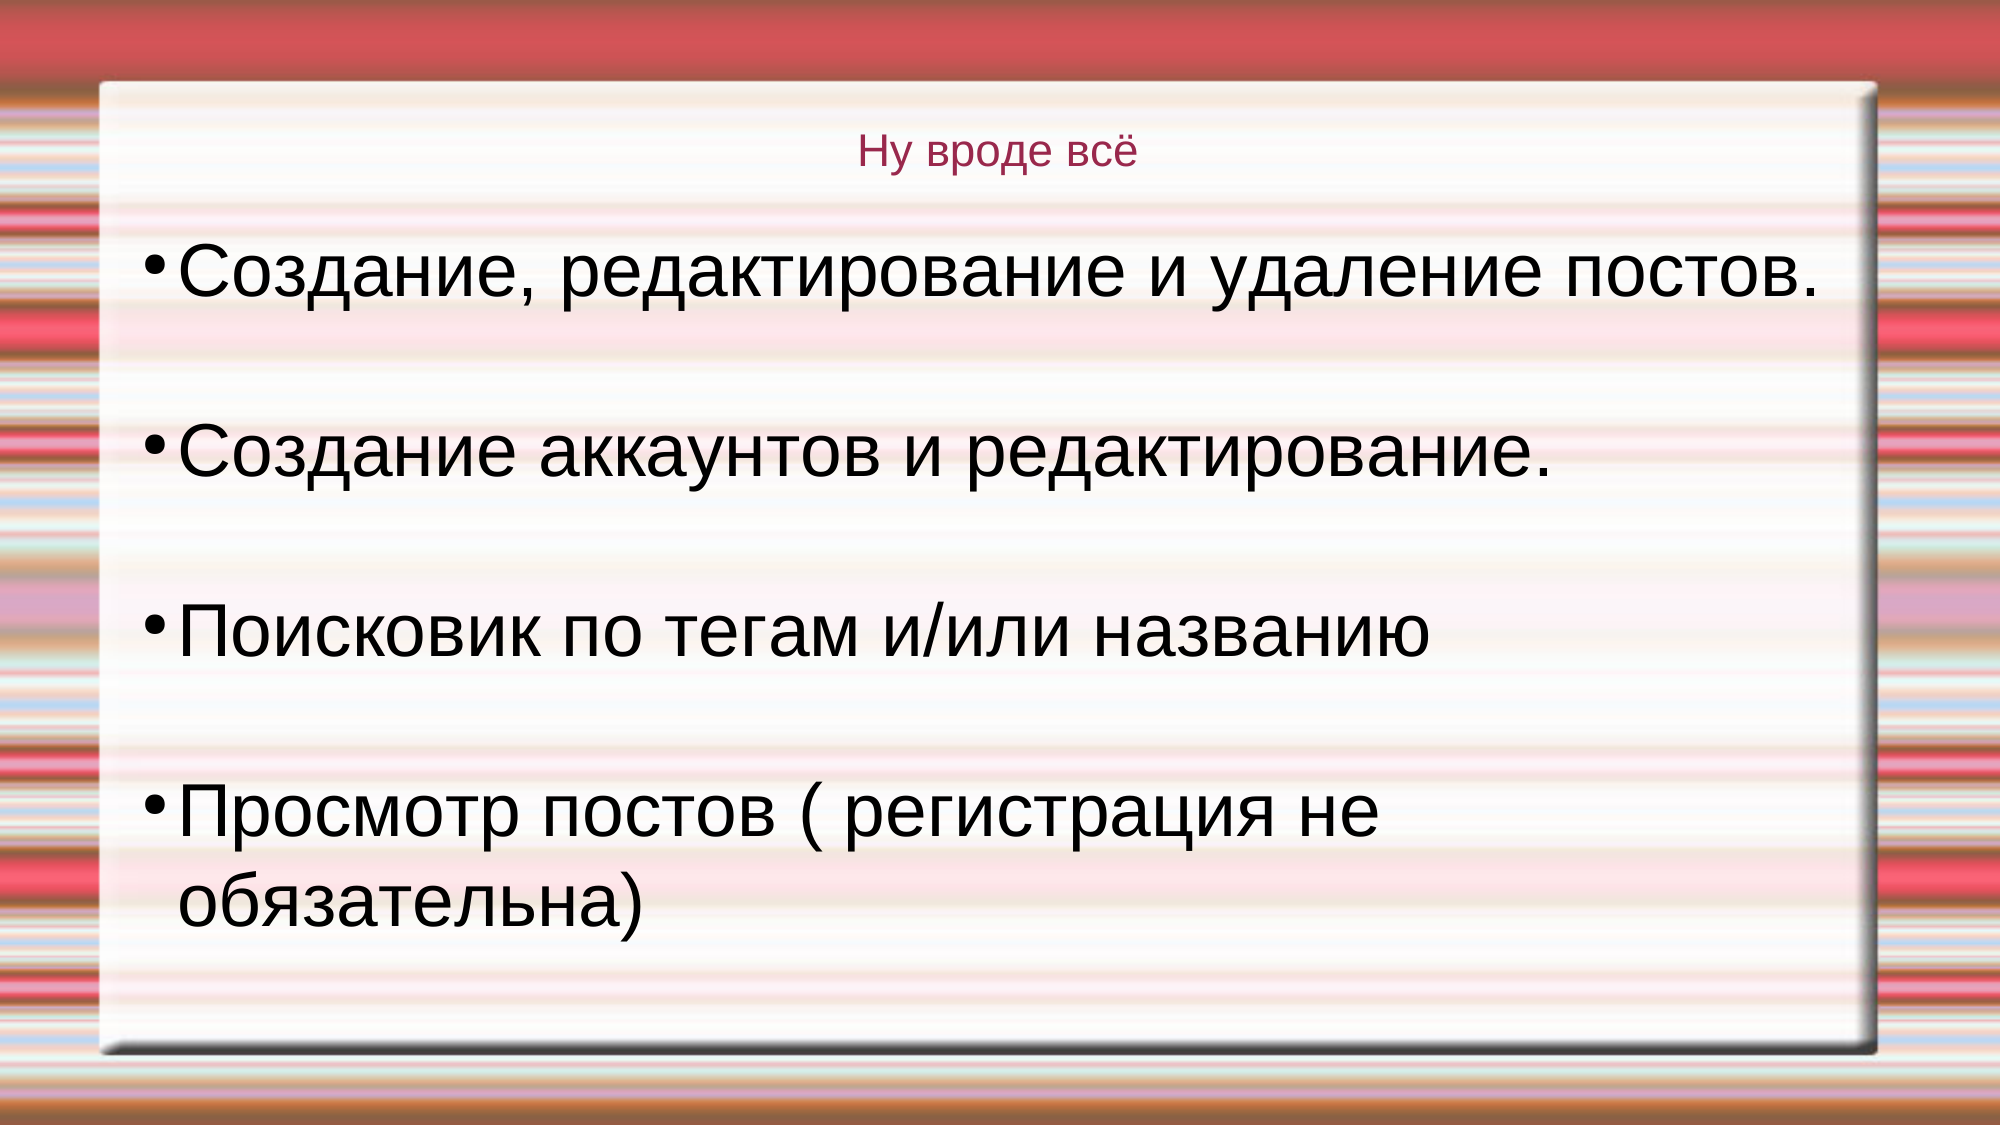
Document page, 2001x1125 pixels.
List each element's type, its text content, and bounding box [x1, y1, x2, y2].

title Ну вроде всё [248, 94, 1748, 203]
picture [0, 0, 2000, 1125]
text_box Создание, редактирование и удаление постов. Создание аккаунтов и редактирование. Поисковик по тегам и/или названию Просмотр постов ( регистрация не обязательна) [141, 221, 1855, 945]
